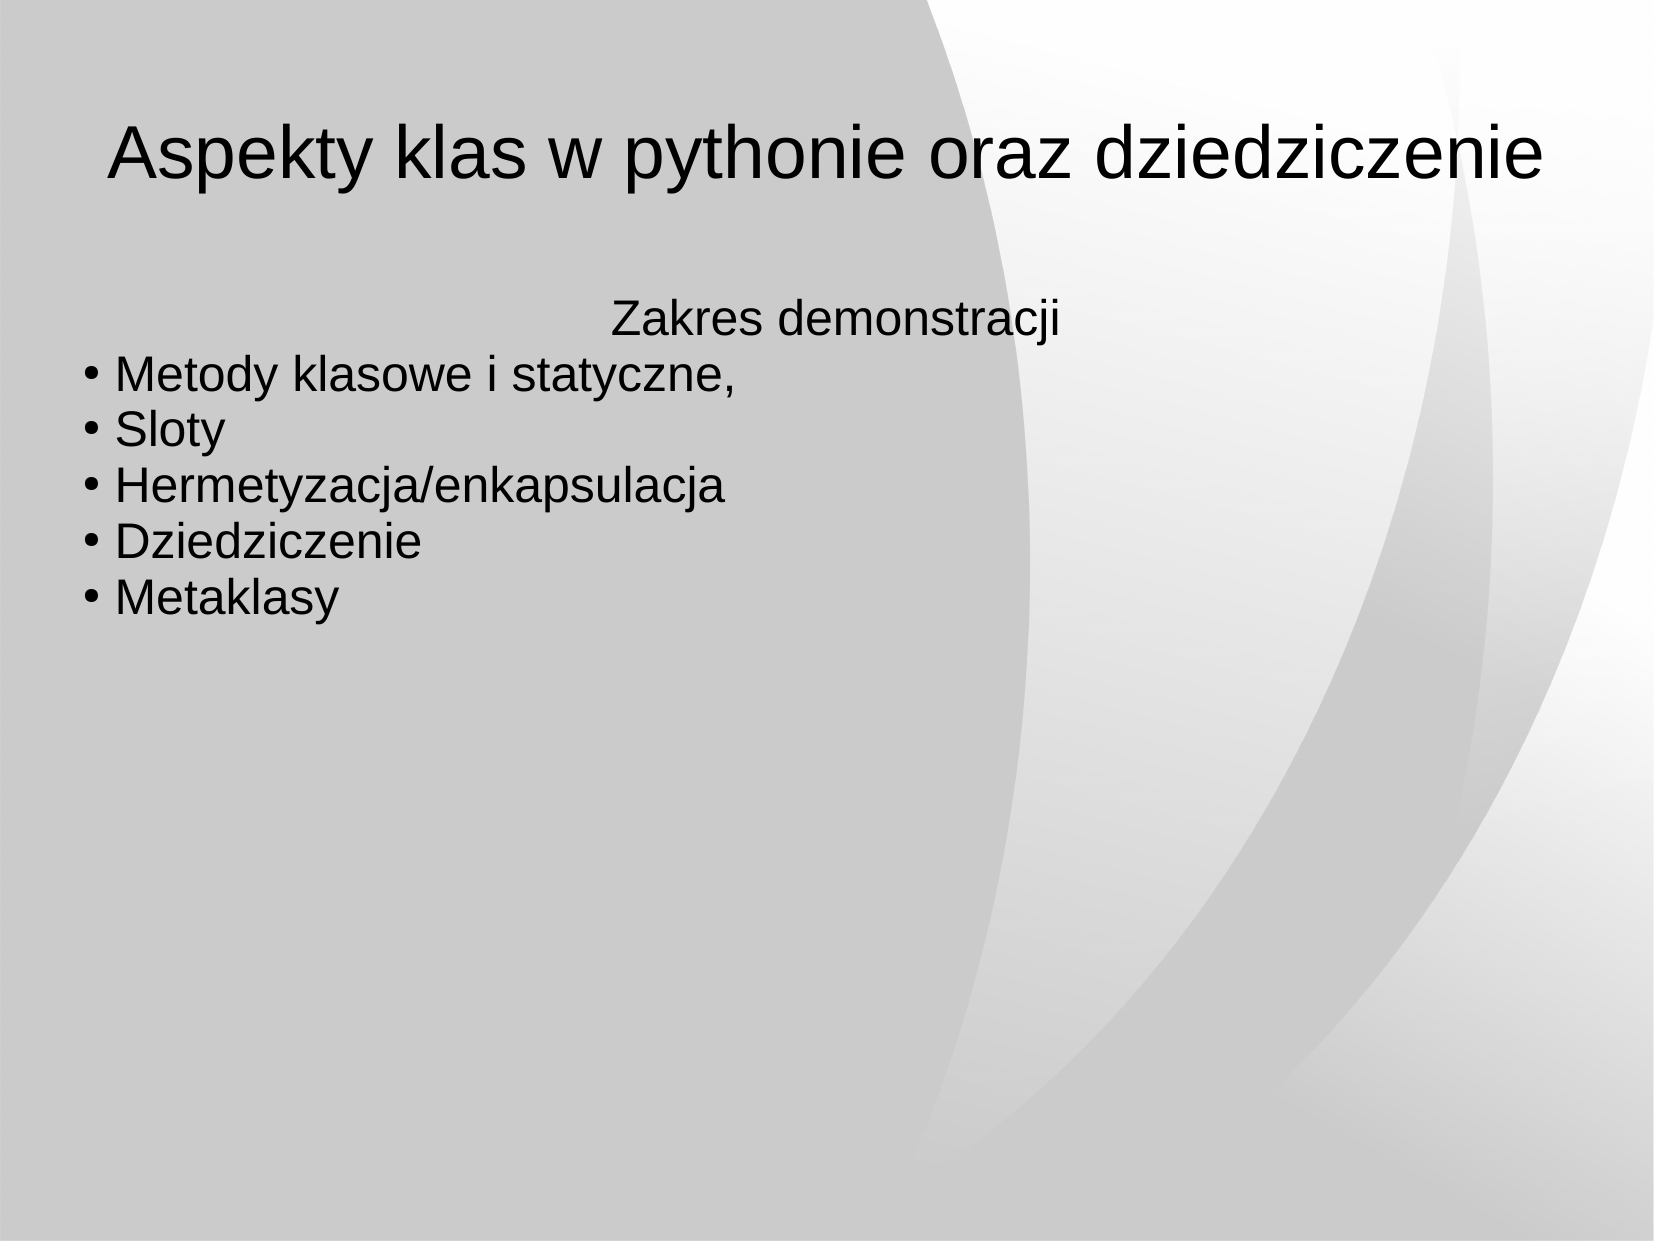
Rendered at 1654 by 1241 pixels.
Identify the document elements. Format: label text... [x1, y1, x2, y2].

subtitle Zakres demonstracji Metody klasowe i statyczne, Sloty Hermetyzacja/enkapsulacja Dziedziczenie Metaklasy [82, 290, 1571, 1109]
title Aspekty klas w pythonie oraz dziedziczenie [82, 49, 1571, 257]
picture [0, 0, 1654, 1241]
